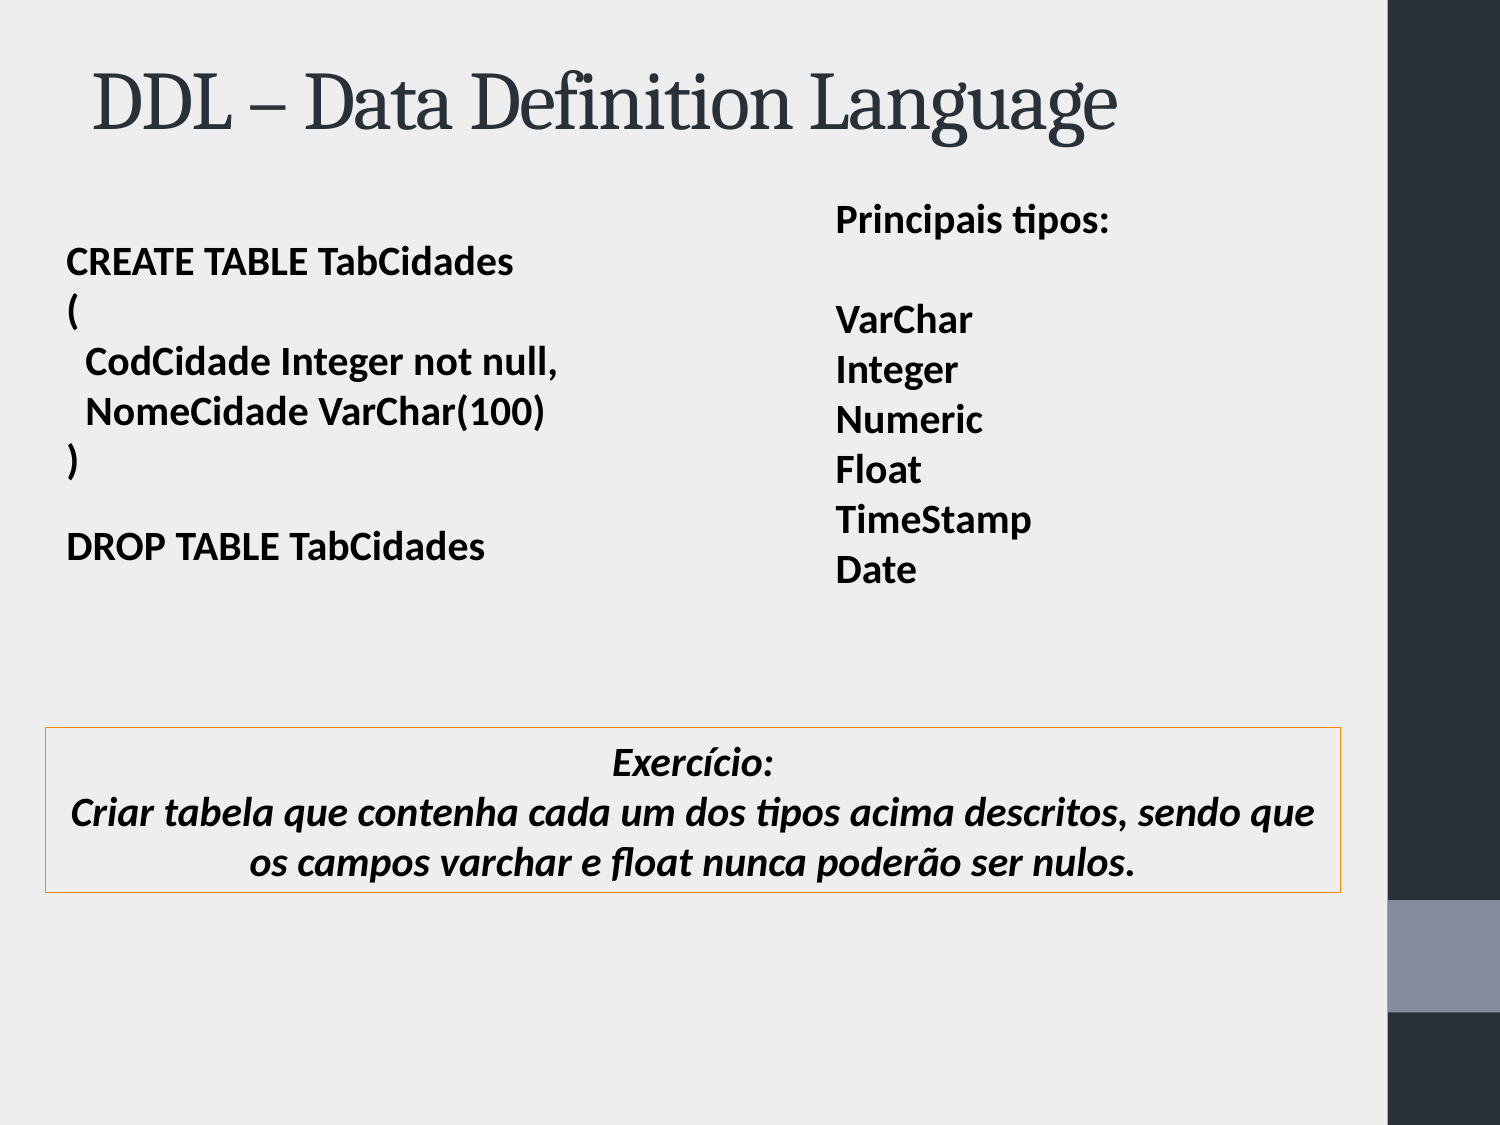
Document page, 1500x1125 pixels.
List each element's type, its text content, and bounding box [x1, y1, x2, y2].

text_box DROP TABLE TabCidades [51, 511, 721, 577]
text_box Exercício: Criar tabela que contenha cada um dos tipos acima descritos, sendo que os campos varchar e float nunca poderão ser nulos. [45, 727, 1341, 893]
title DDL – Data Definition Language [76, 30, 1327, 161]
text_box Principais tipos: VarChar Integer Numeric Float TimeStamp Date [820, 184, 1271, 600]
text_box CREATE TABLE TabCidades ( CodCidade Integer not null, NomeCidade VarChar(100) ) [51, 225, 804, 491]
